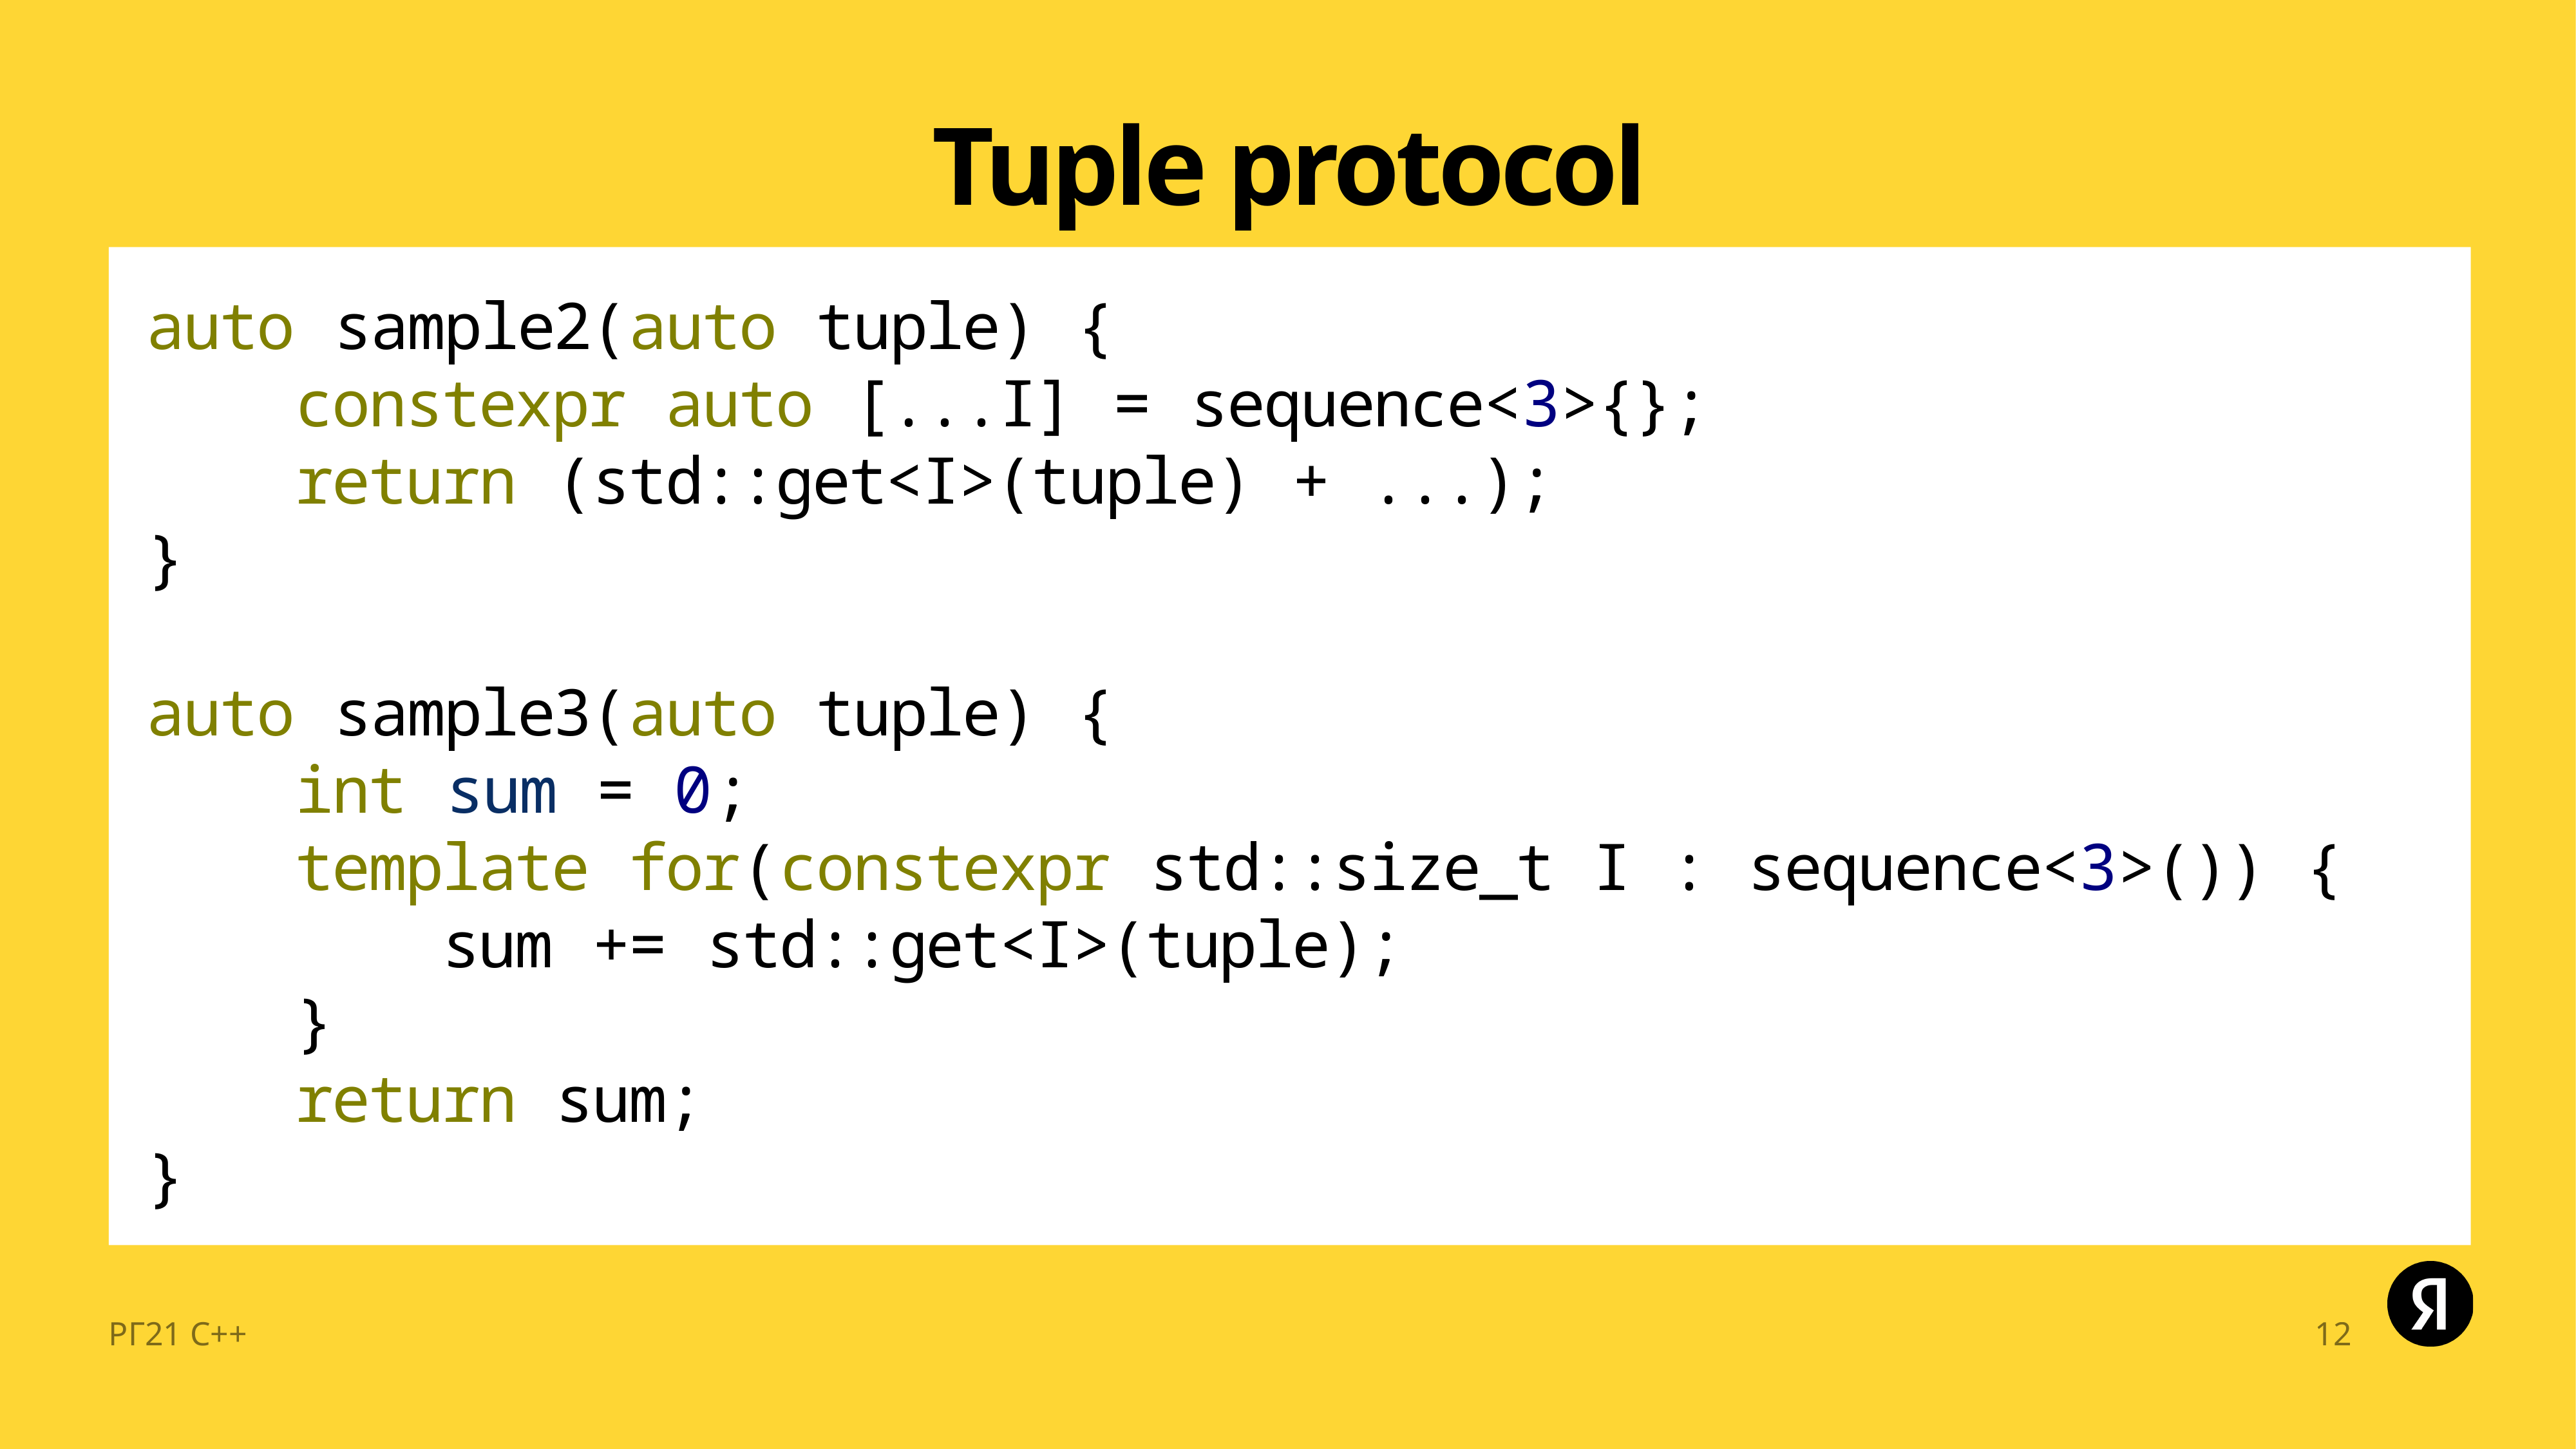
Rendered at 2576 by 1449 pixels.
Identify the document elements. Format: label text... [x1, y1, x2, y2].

title Tuple protocol [106, 101, 2473, 228]
list auto sample2(auto tuple) { constexpr auto [...I] = sequence<3>{}; return (std::get<I>(tuple) + ...); } auto sample3(auto tuple) { int sum = 0; template for(constexpr std::size_t I : sequence<3>()) { sum += std::get<I>(tuple); } return sum; } [108, 247, 2471, 1245]
picture [2387, 1261, 2474, 1347]
